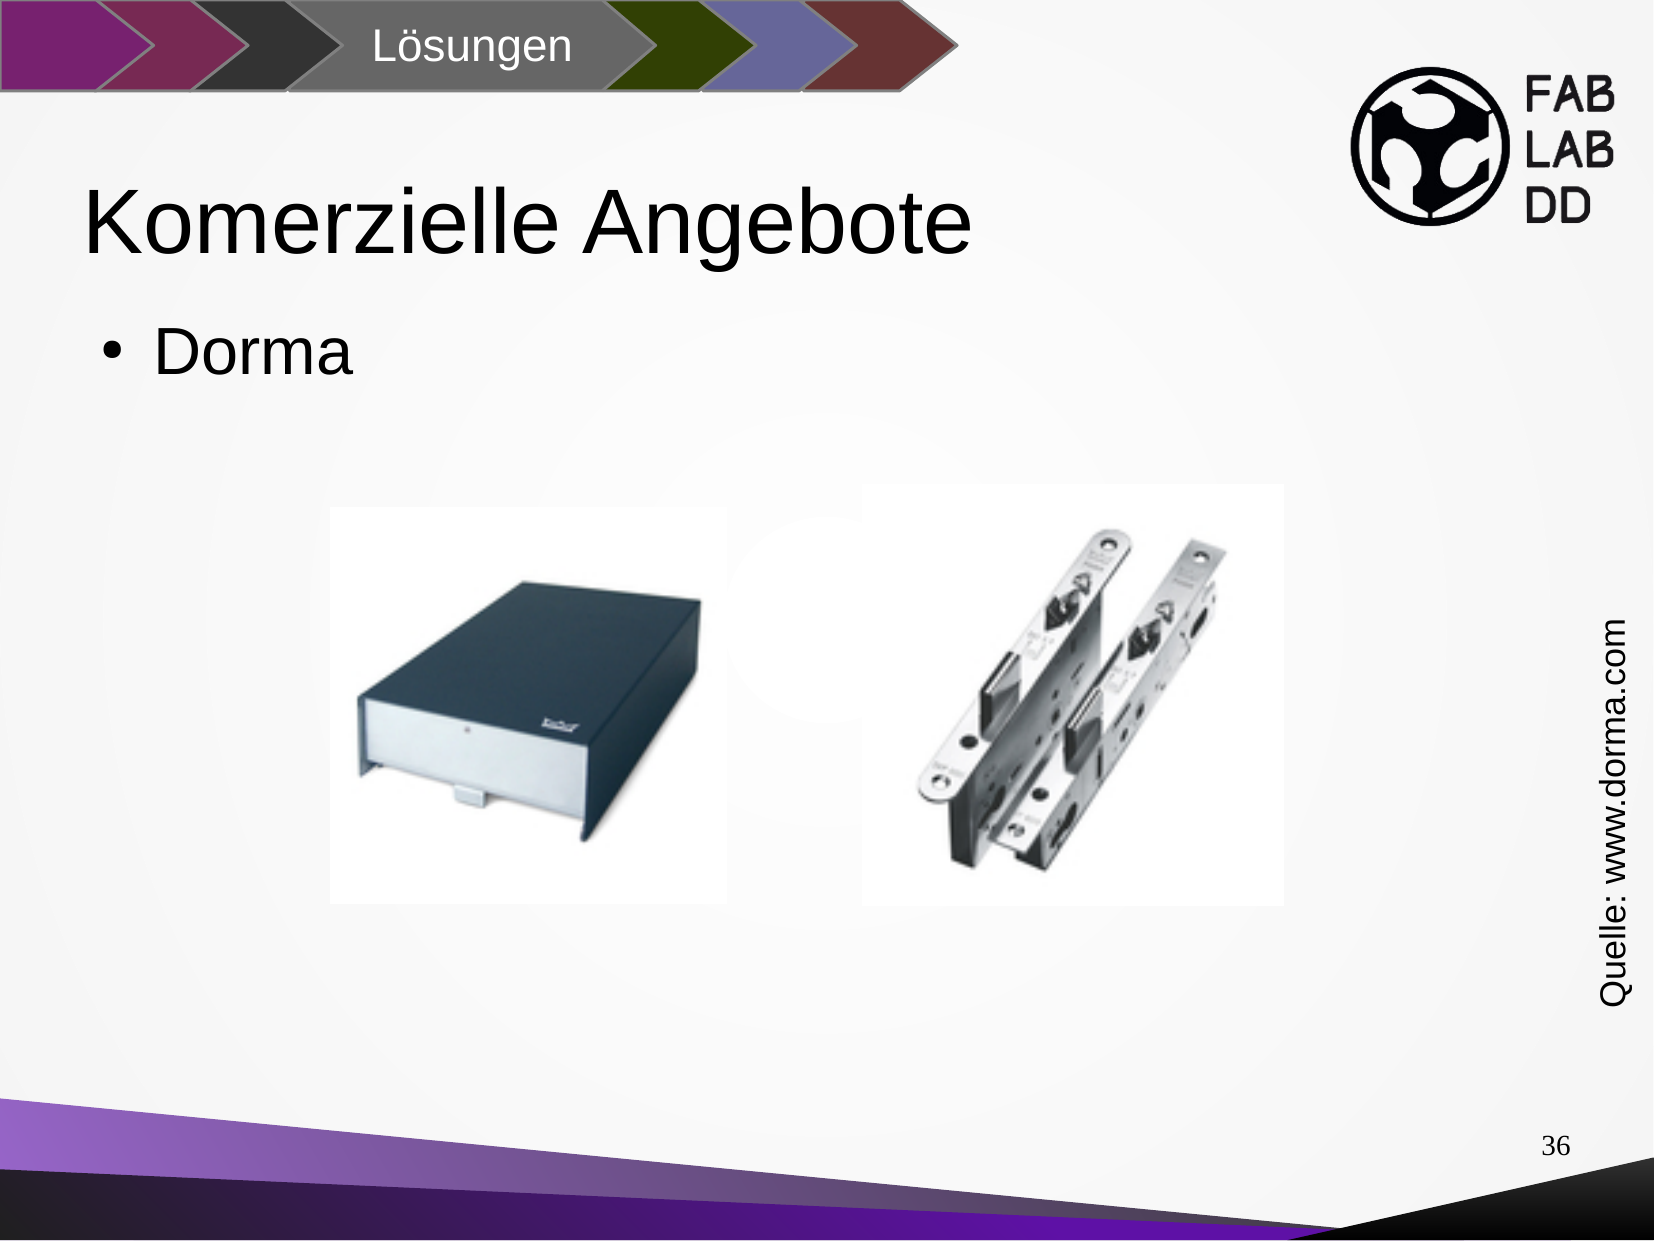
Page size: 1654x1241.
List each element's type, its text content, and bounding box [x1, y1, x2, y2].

picture [1324, 36, 1642, 257]
picture [862, 484, 1284, 906]
text_box Lösungen [289, 0, 656, 91]
text_box [0, 0, 343, 91]
text_box [604, 0, 958, 91]
list Dorma [82, 313, 1538, 1034]
picture [330, 507, 727, 904]
title Komerzielle Angebote [82, 118, 1300, 313]
text_box Quelle: www.dorma.com [1582, 577, 1654, 1063]
